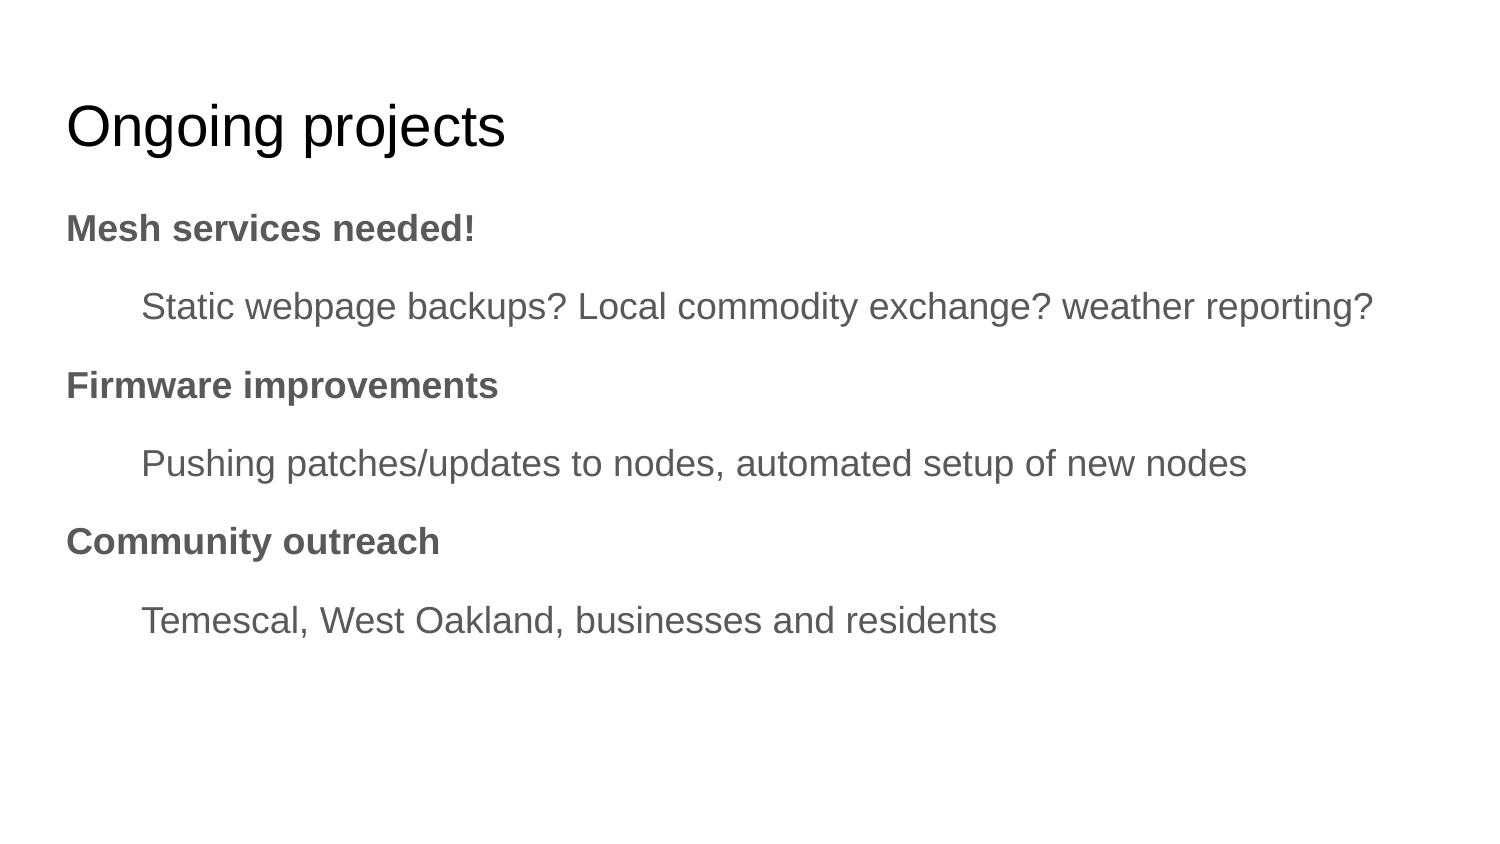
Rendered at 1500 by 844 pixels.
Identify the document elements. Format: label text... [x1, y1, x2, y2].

title Ongoing projects [51, 72, 1449, 167]
list Mesh services needed! Static webpage backups? Local commodity exchange? weather reporting? Firmware improvements Pushing patches/updates to nodes, automated setup of new nodes Community outreach Temescal, West Oakland, businesses and residents [51, 189, 1449, 750]
